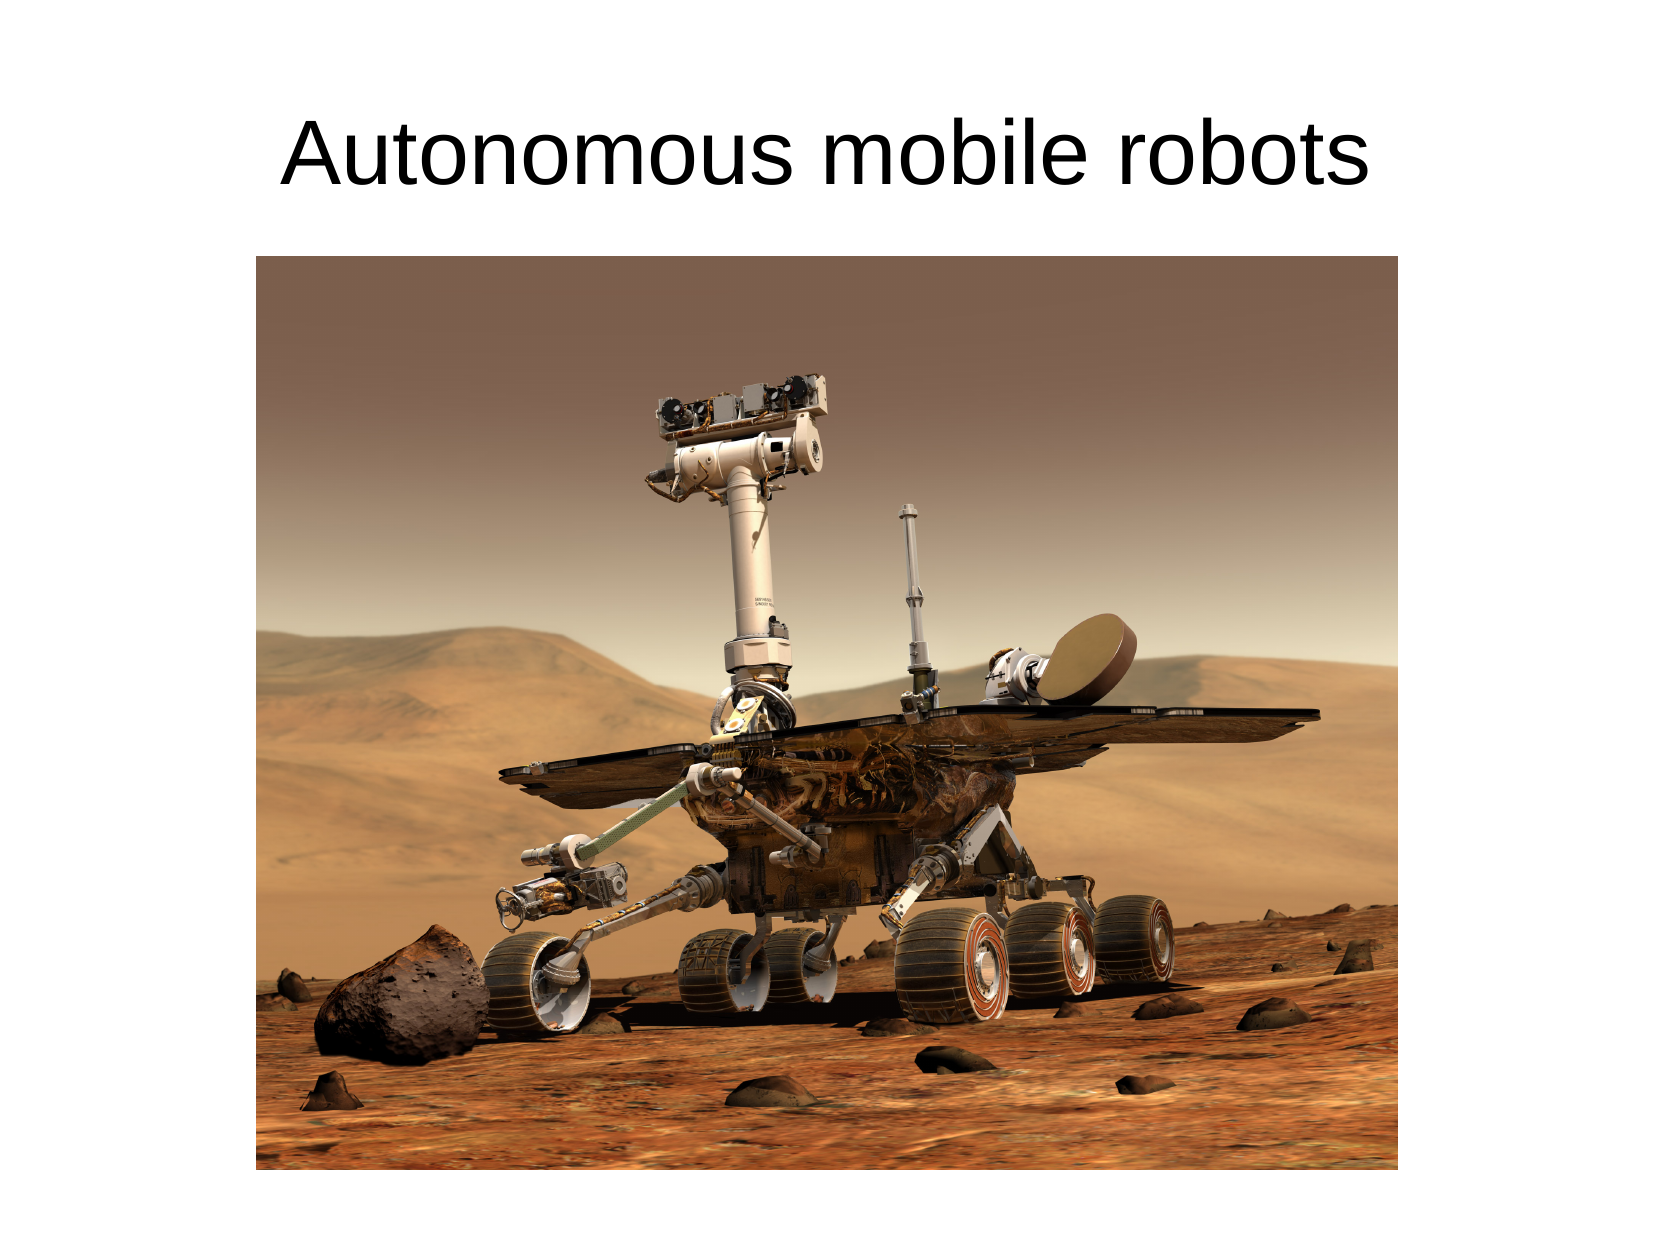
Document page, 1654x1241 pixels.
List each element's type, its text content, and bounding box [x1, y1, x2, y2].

title Autonomous mobile robots [82, 49, 1571, 257]
picture [256, 256, 1398, 1170]
